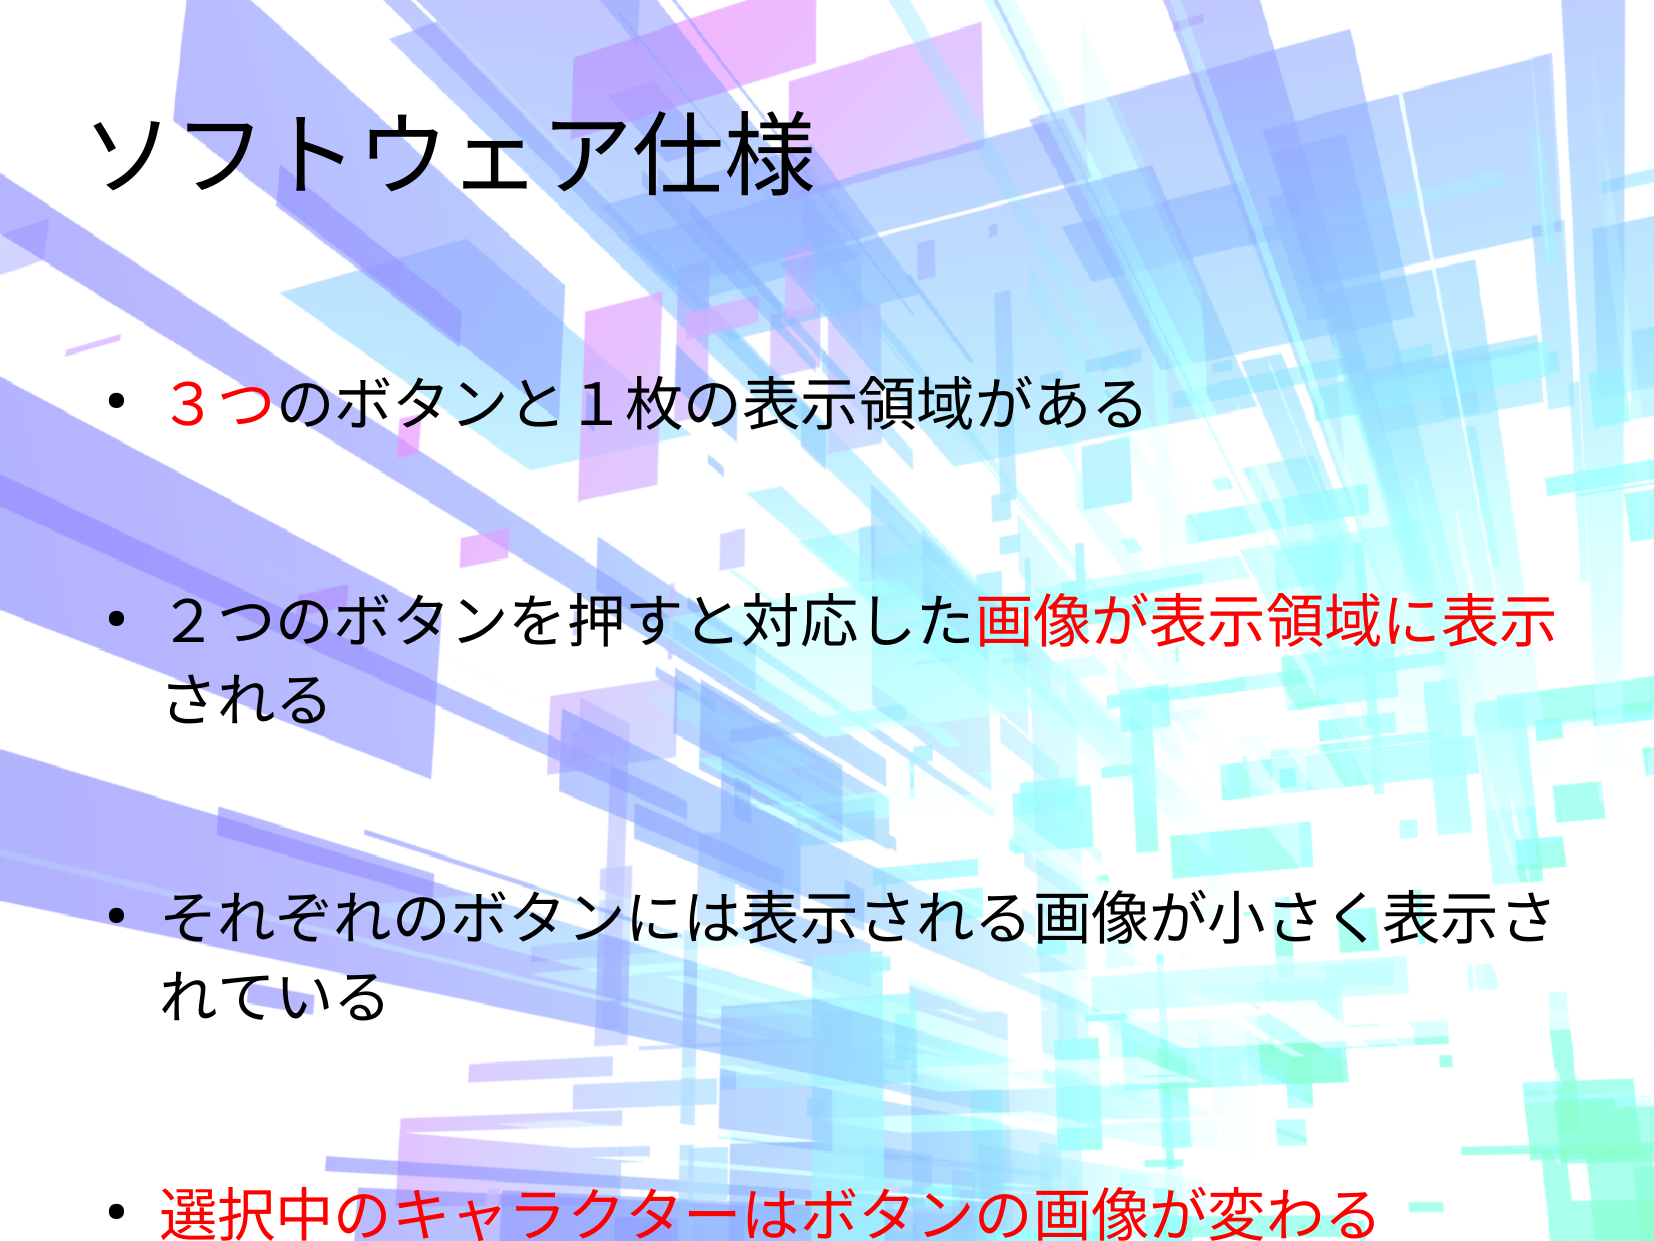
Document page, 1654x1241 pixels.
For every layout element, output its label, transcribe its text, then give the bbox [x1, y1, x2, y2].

title ソフトウェア仕様 [82, 49, 1571, 257]
list ３つのボタンと１枚の表示領域がある ２つのボタンを押すと対応した画像が表示領域に表示される それぞれのボタンには表示される画像が小さく表示されている 選択中のキャラクターはボタンの画像が変わる [88, 253, 1577, 1241]
picture [0, 0, 1654, 1241]
